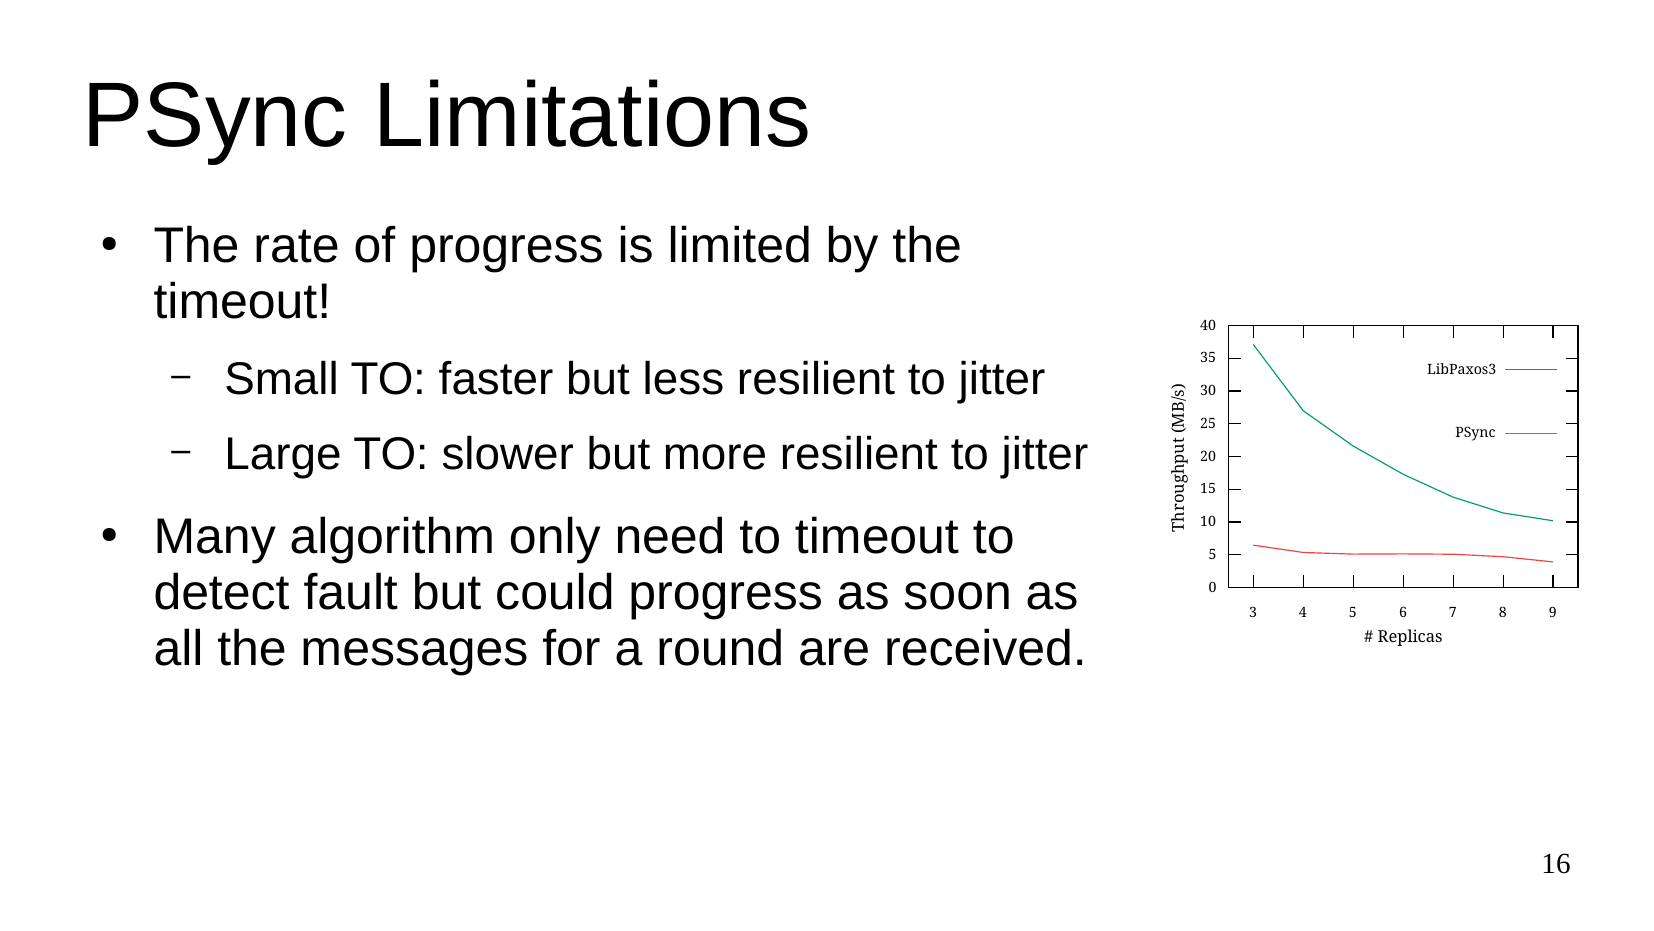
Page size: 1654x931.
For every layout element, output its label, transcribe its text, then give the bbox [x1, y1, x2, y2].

title PSync Limitations [82, 37, 1571, 193]
list The rate of progress is limited by the timeout! Small TO: faster but less resilient to jitter Large TO: slower but more resilient to jitter Many algorithm only need to timeout to detect fault but could progress as soon as all the messages for a round are received. [82, 217, 1096, 758]
picture [1140, 300, 1614, 656]
